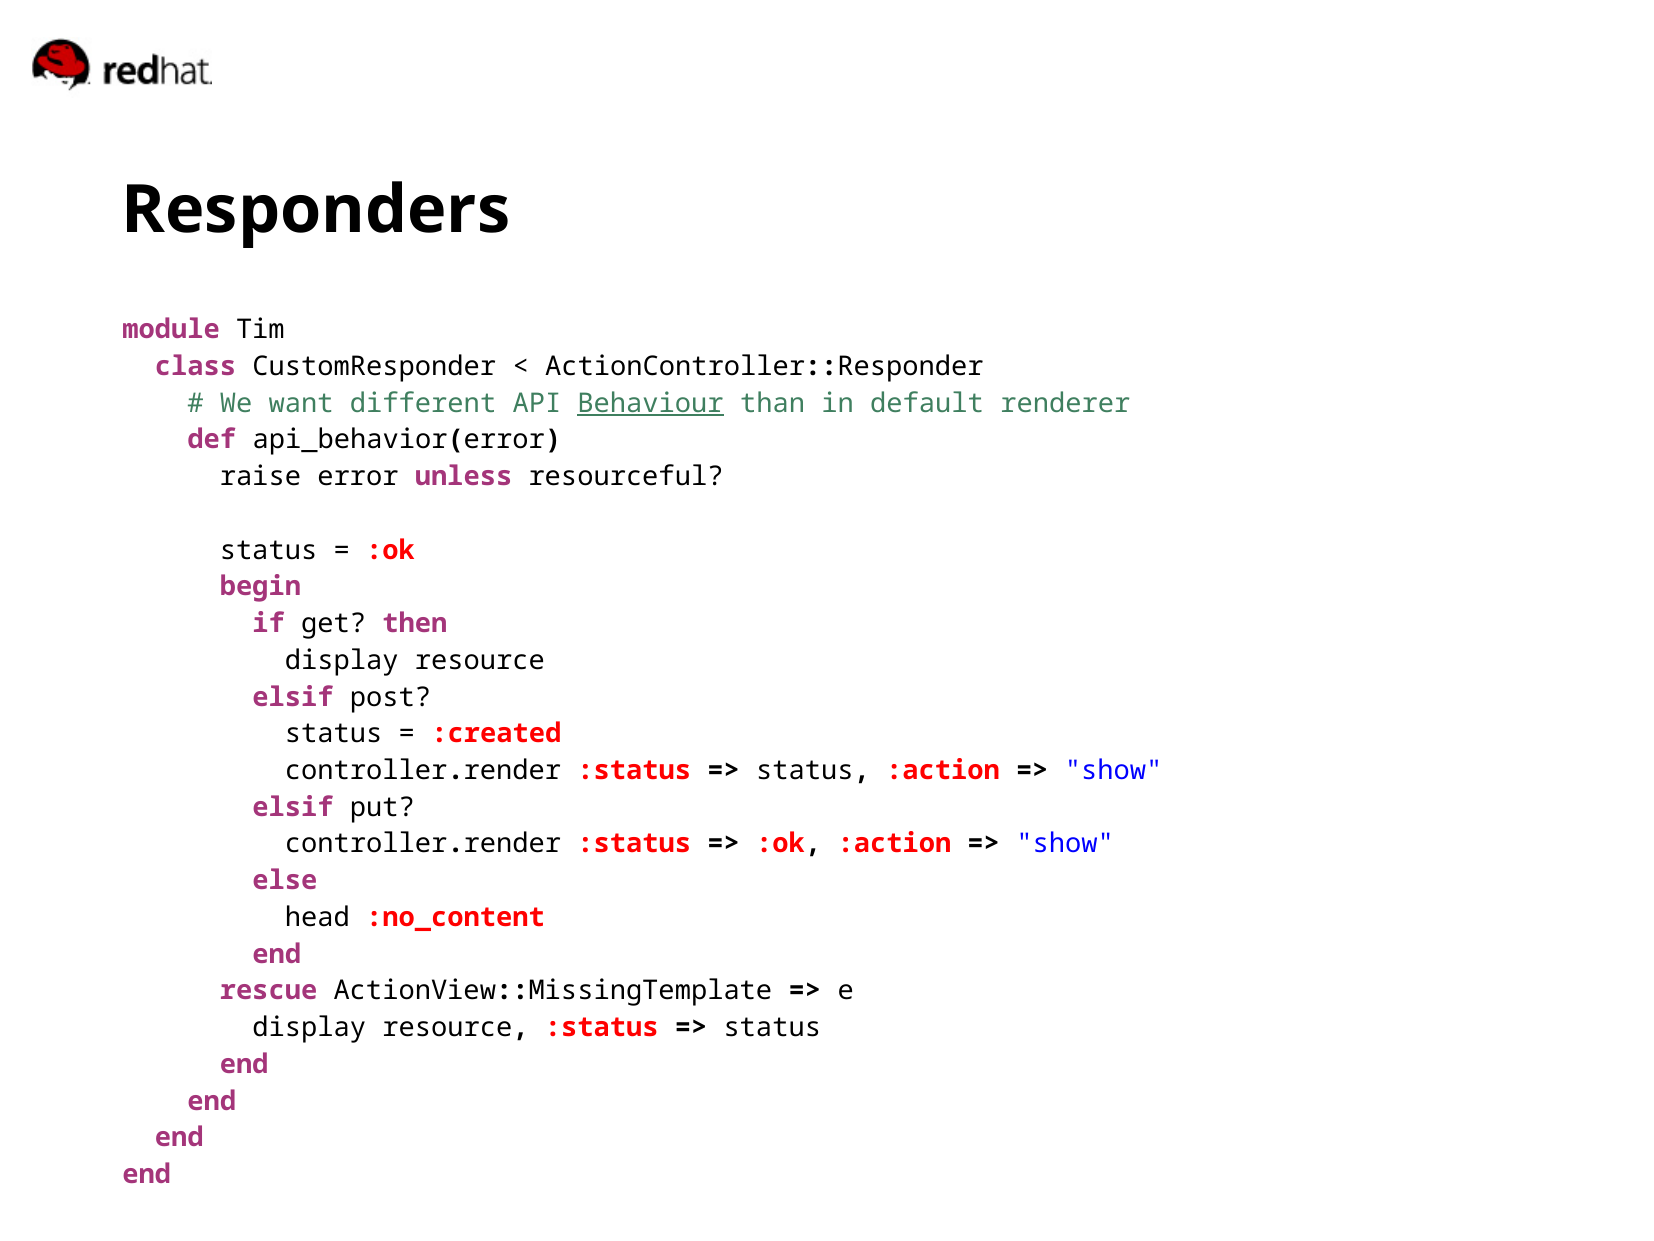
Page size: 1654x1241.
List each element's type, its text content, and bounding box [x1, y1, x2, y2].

title Responders [121, 102, 1534, 310]
picture [31, 37, 212, 98]
text_box module Tim class CustomResponder < ActionController::Responder # We want different API Behaviour than in default renderer def api_behavior(error) raise error unless resourceful? status = :ok begin if get? then display resource elsif post? status = :created controller.render :status => status, :action => "show" elsif put? controller.render :status => :ok, :action => "show" else head :no_content end rescue ActionView::MissingTemplate => e display resource, :status => status end end end end [122, 309, 1163, 1060]
